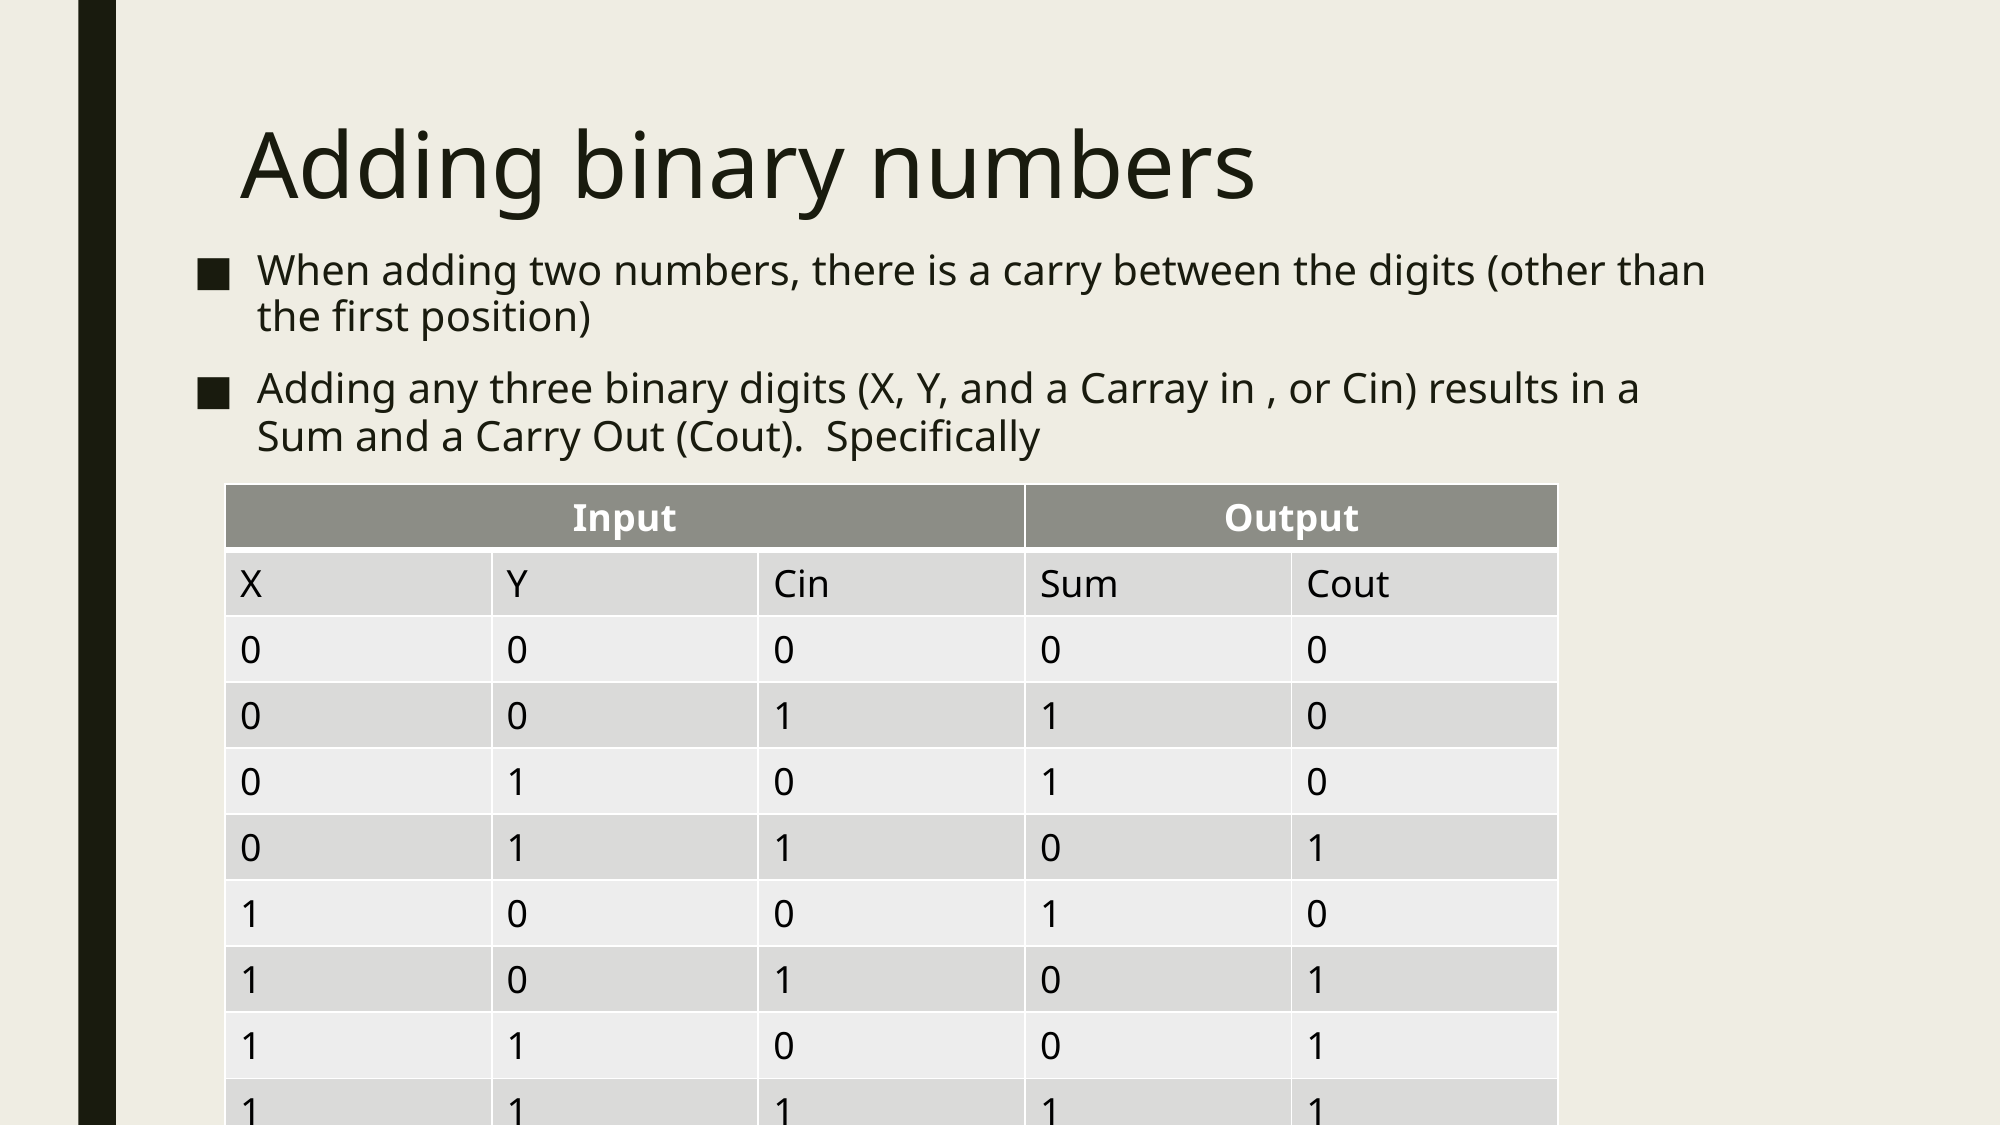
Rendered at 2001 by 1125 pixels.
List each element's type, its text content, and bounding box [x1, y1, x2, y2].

table_cell 1 [1292, 947, 1557, 1011]
table_cell 0 [1292, 683, 1557, 747]
table_cell 1 [493, 1013, 757, 1078]
table_cell 0 [1292, 749, 1557, 813]
table_cell 0 [493, 881, 757, 945]
table_cell 0 [493, 947, 757, 1011]
table_cell 1 [759, 683, 1024, 747]
table_cell 1 [226, 1013, 491, 1078]
table_cell 0 [759, 749, 1024, 813]
table_cell 1 [226, 947, 491, 1011]
table_cell 0 [493, 683, 757, 747]
table_cell 1 [493, 815, 757, 879]
table_cell 0 [759, 1013, 1024, 1078]
table_cell 1 [1292, 815, 1557, 879]
table_cell 1 [1292, 1079, 1557, 1125]
table_cell Sum [1026, 553, 1291, 615]
table_cell 0 [226, 617, 491, 681]
table_cell 0 [226, 815, 491, 879]
table_header Output [1026, 485, 1557, 547]
table_cell 0 [1026, 1013, 1291, 1078]
table_cell 1 [1292, 1013, 1557, 1078]
table_cell 0 [1292, 881, 1557, 945]
table_cell 1 [759, 1079, 1024, 1125]
table_cell 1 [1026, 749, 1291, 813]
table_cell 1 [759, 947, 1024, 1011]
table_cell 1 [493, 1079, 757, 1125]
table_cell Cout [1292, 553, 1557, 615]
table_cell 1 [226, 1079, 491, 1125]
table_cell 0 [759, 617, 1024, 681]
table_cell Cin [759, 553, 1024, 615]
table_cell 0 [493, 617, 757, 681]
title Adding binary numbers [225, 112, 1800, 357]
table_cell 0 [759, 881, 1024, 945]
table_cell 1 [1026, 1079, 1291, 1125]
table_cell 1 [493, 749, 757, 813]
table_cell 0 [1026, 815, 1291, 879]
table_cell 0 [1026, 617, 1291, 681]
table_cell 0 [1292, 617, 1557, 681]
list When adding two numbers, there is a carry between the digits (other than the first position) Adding any three binary digits (X, Y, and a Carray in , or Cin) results in a Sum and a Carry Out (Cout). Specifically [178, 239, 1754, 473]
table_cell 1 [226, 881, 491, 945]
table_cell 0 [226, 683, 491, 747]
table_cell Y [493, 553, 757, 615]
table_cell 0 [226, 749, 491, 813]
table_cell X [226, 553, 491, 615]
table_cell 0 [1026, 947, 1291, 1011]
table_cell 1 [759, 815, 1024, 879]
table_header Input [226, 485, 1024, 547]
table_cell 1 [1026, 881, 1291, 945]
table_cell 1 [1026, 683, 1291, 747]
